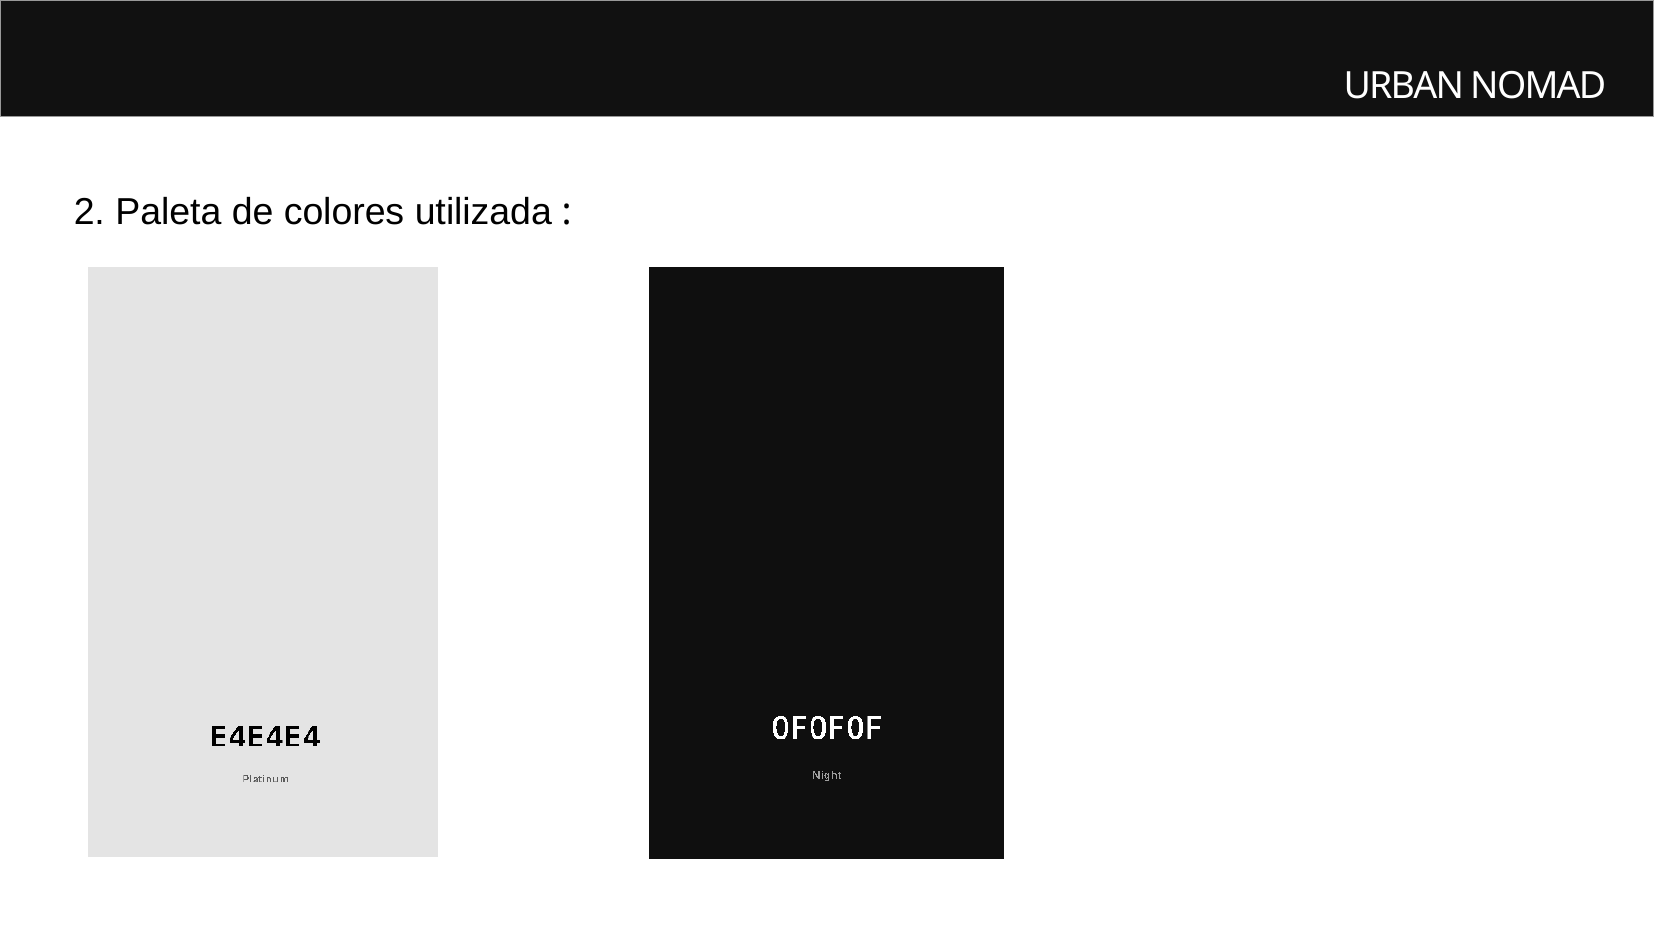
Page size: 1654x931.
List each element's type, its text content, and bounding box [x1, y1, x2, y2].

text_box 2. Paleta de colores utilizada : [59, 177, 1565, 268]
picture [649, 267, 1004, 859]
picture [88, 267, 438, 857]
text_box URBAN NOMAD [0, 0, 1654, 89]
